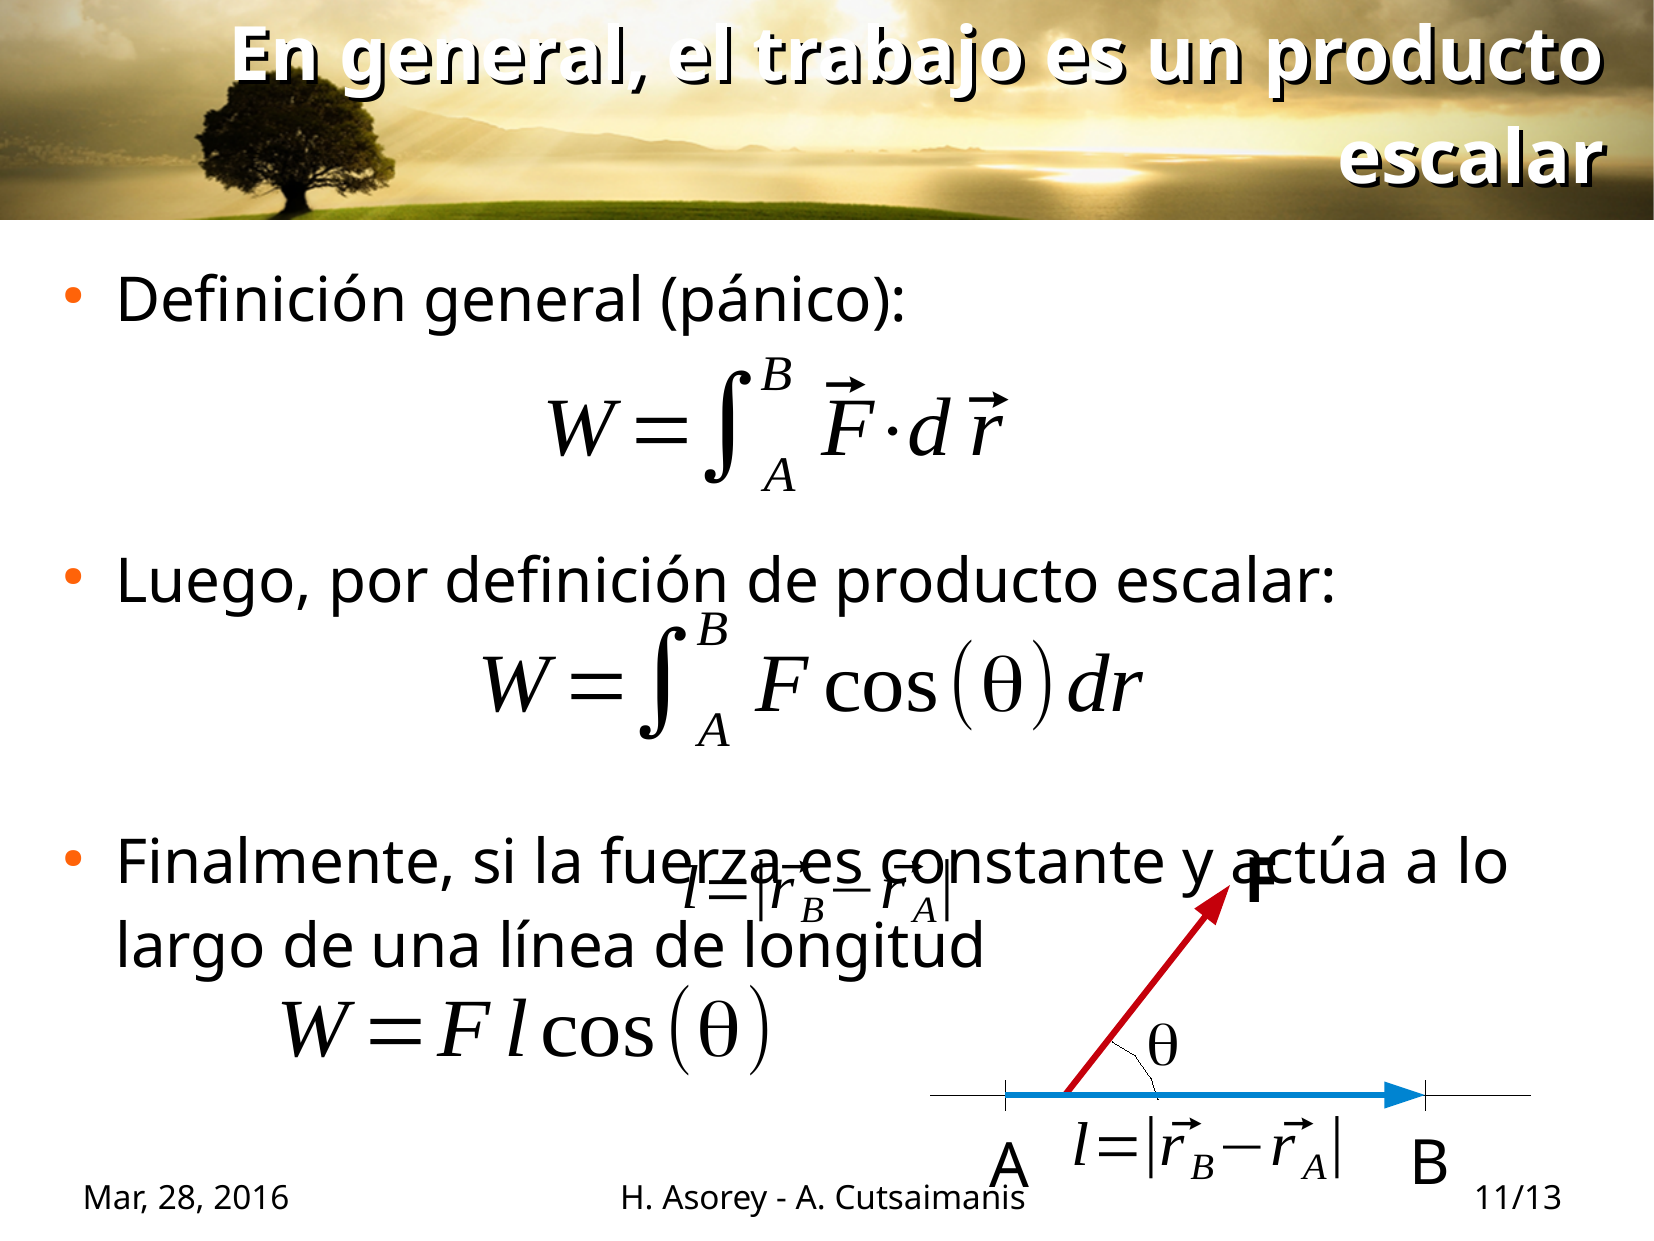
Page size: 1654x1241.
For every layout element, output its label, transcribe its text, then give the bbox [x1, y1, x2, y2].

text_box B [1395, 1110, 1486, 1198]
chart [471, 600, 1156, 758]
chart [1140, 1020, 1187, 1069]
chart [535, 345, 1021, 503]
picture [0, 0, 1654, 220]
text_box A [975, 1112, 1066, 1201]
chart [1065, 1110, 1356, 1188]
text_box F [1230, 827, 1321, 916]
list Definición general (pánico): Luego, por definición de producto escalar: Finalmente, si la fuerza es constante y actúa a lo largo de una línea de longitud [45, 255, 1606, 1156]
chart [270, 980, 782, 1081]
chart [675, 852, 966, 931]
title En general, el trabajo es un producto escalar [45, 15, 1606, 191]
